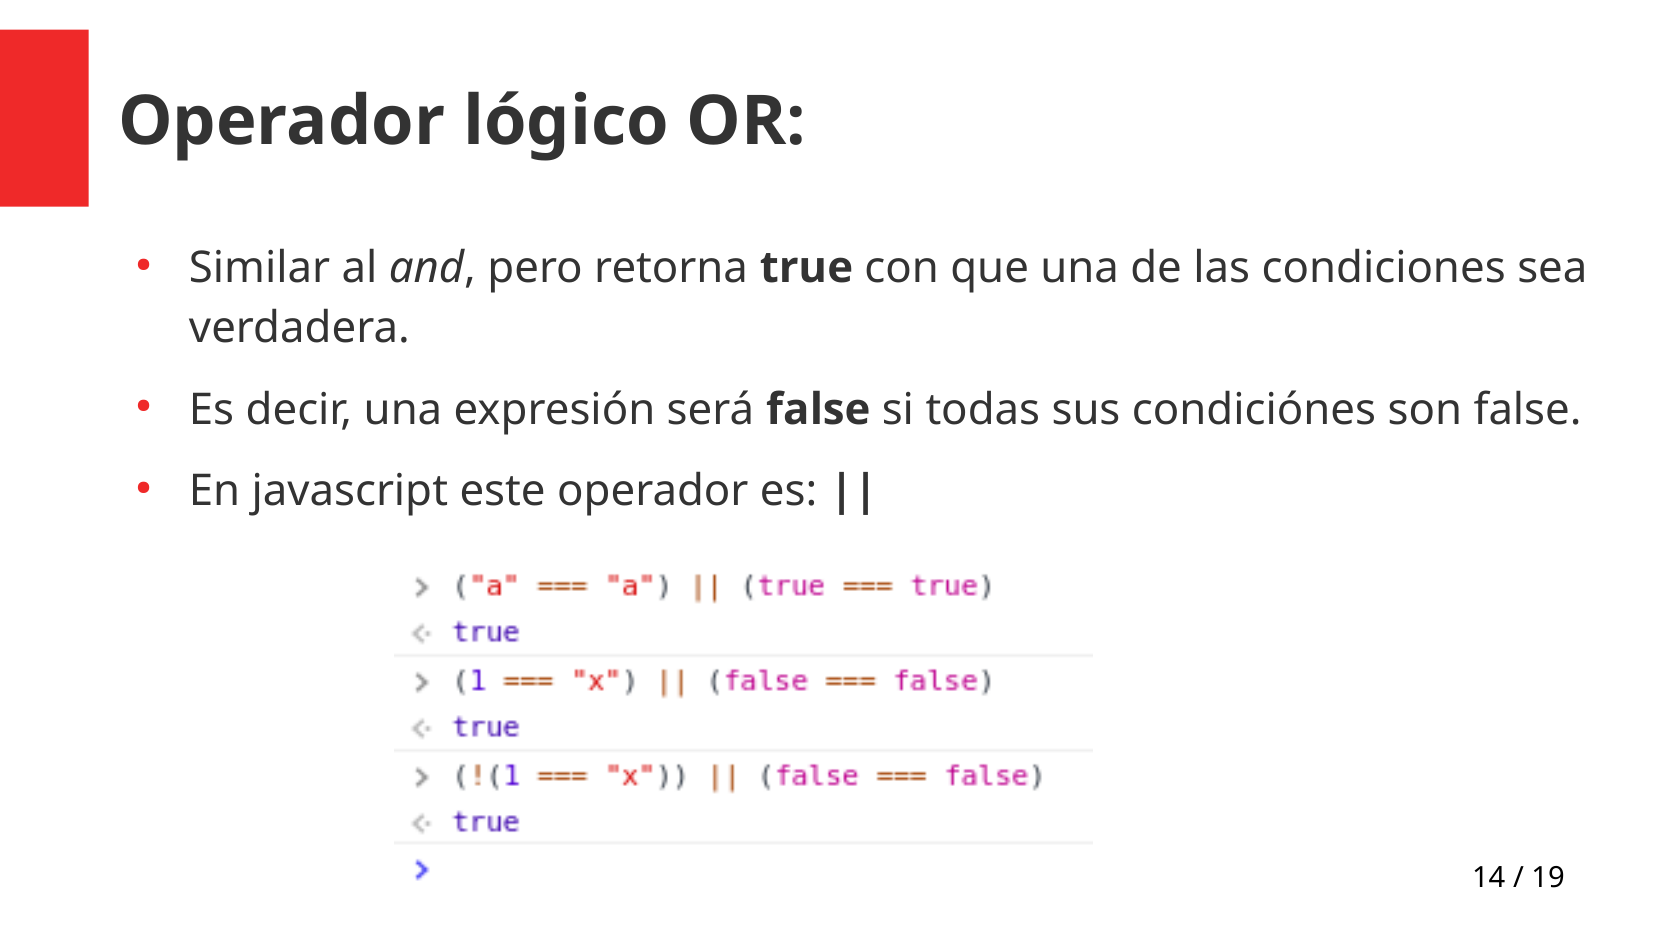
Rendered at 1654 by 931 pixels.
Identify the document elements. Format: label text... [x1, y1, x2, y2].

title Operador lógico OR: [118, 29, 1595, 207]
picture [394, 560, 1093, 886]
list Similar al and, pero retorna true con que una de las condiciones sea verdadera. Es decir, una expresión será false si todas sus condiciónes son false. En javascript este operador es: || [118, 236, 1595, 798]
